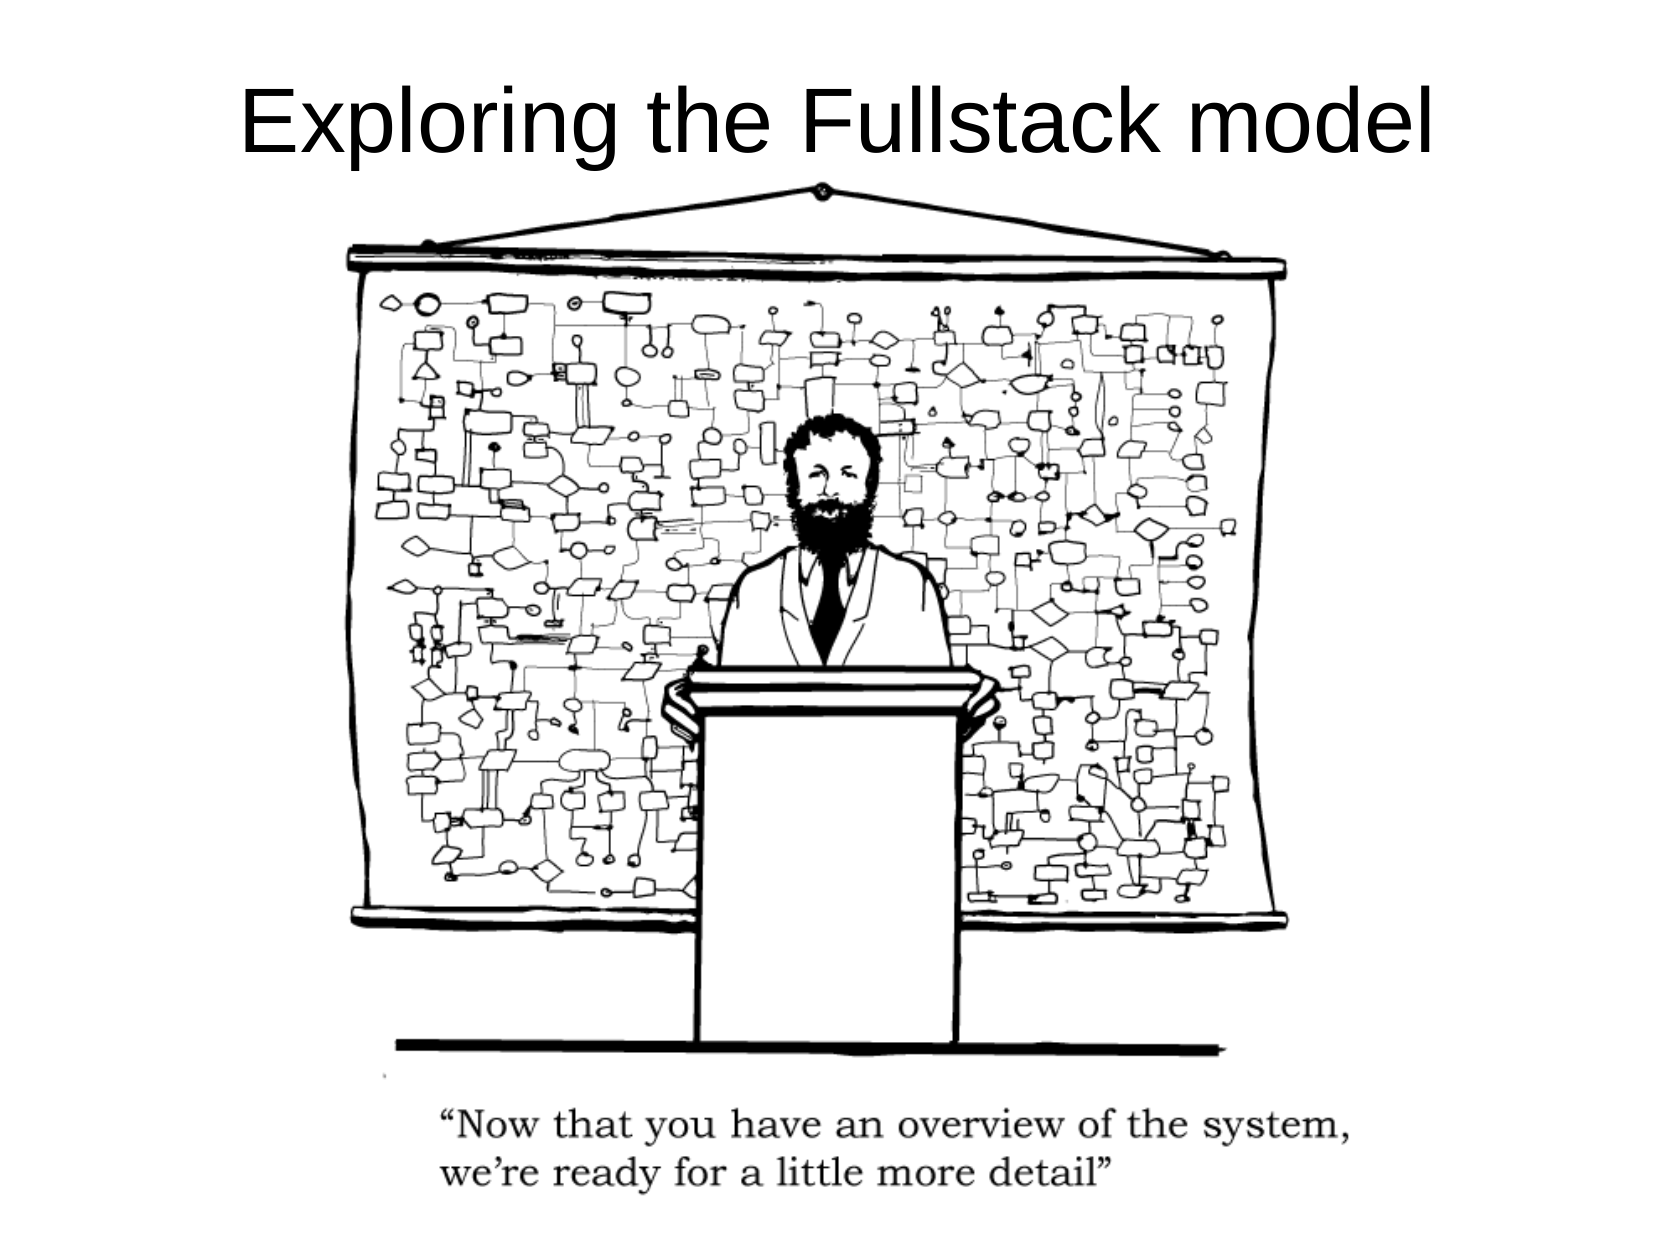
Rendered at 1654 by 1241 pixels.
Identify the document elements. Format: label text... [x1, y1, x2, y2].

title Exploring the Fullstack model [94, 17, 1583, 225]
picture [212, 70, 1439, 1241]
